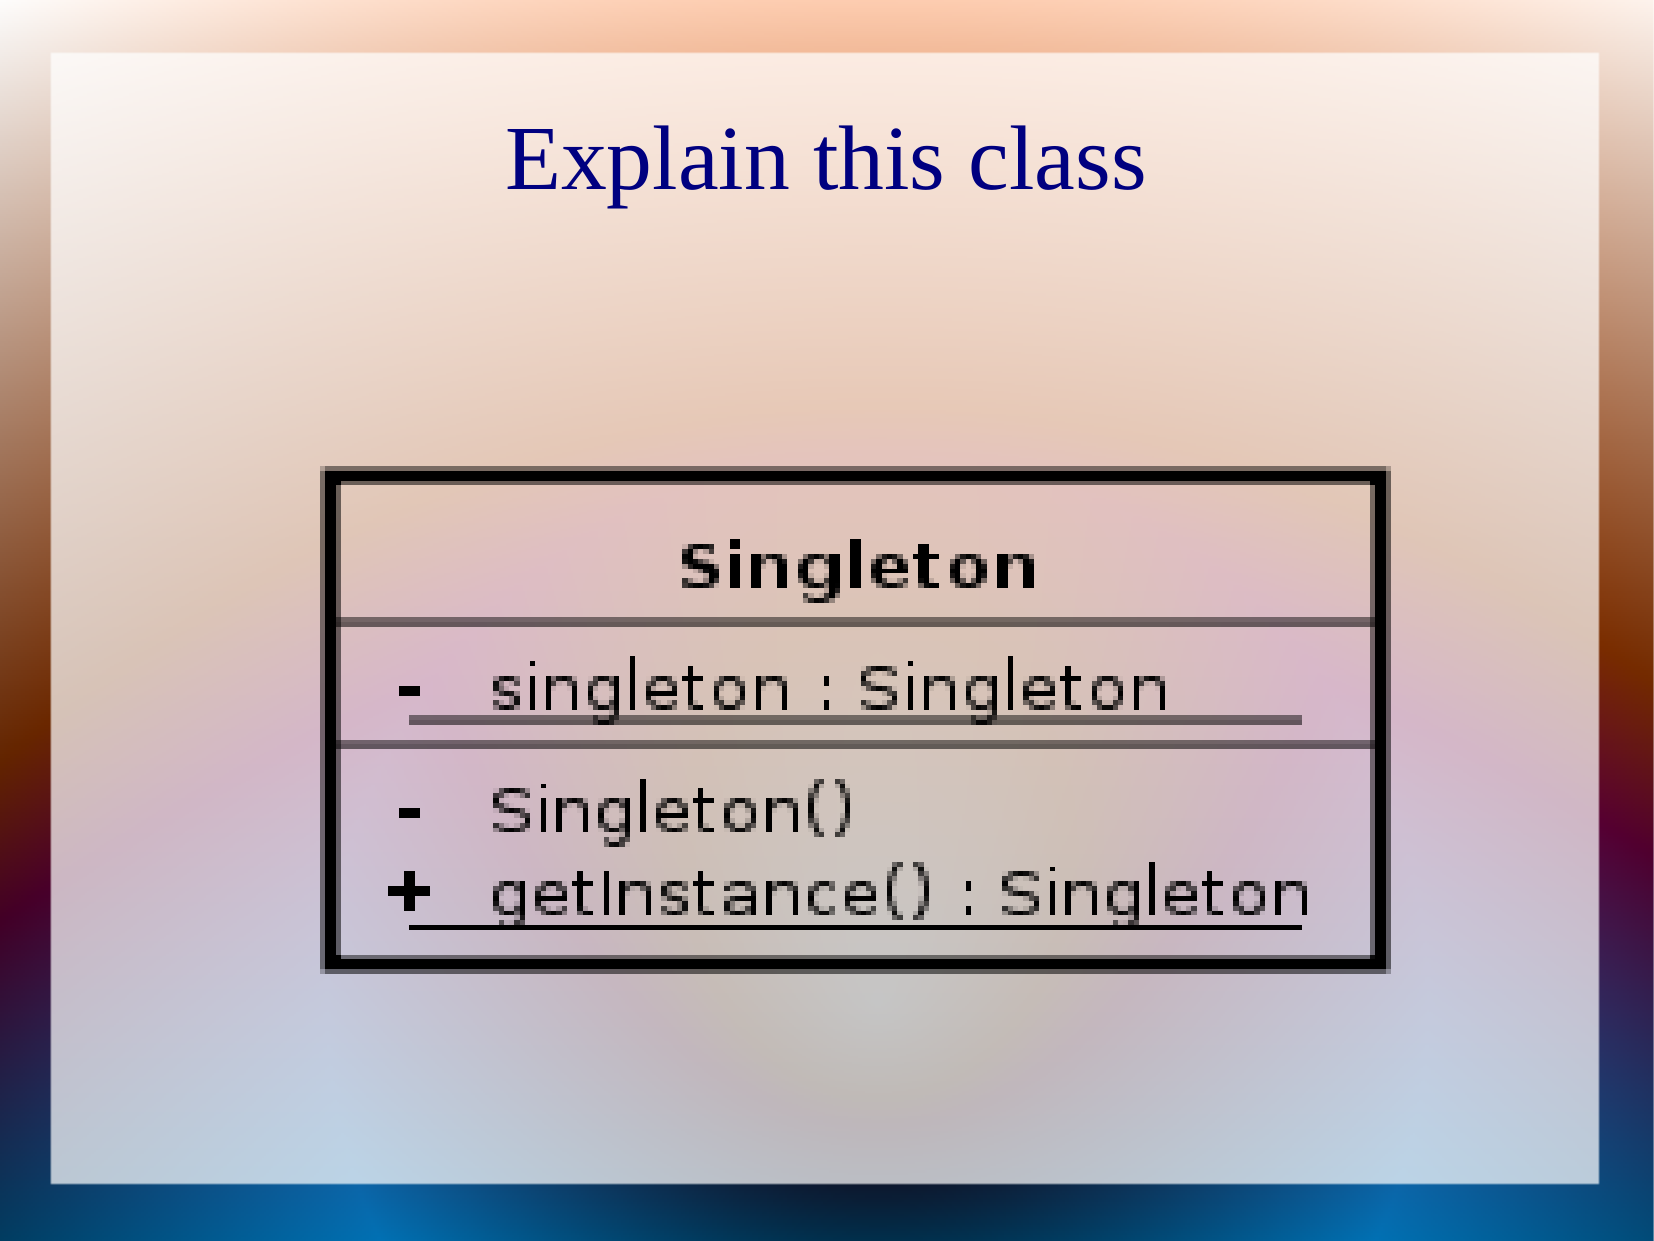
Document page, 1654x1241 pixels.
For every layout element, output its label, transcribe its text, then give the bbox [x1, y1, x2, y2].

picture [0, 0, 1654, 1241]
title Explain this class [82, 55, 1571, 263]
